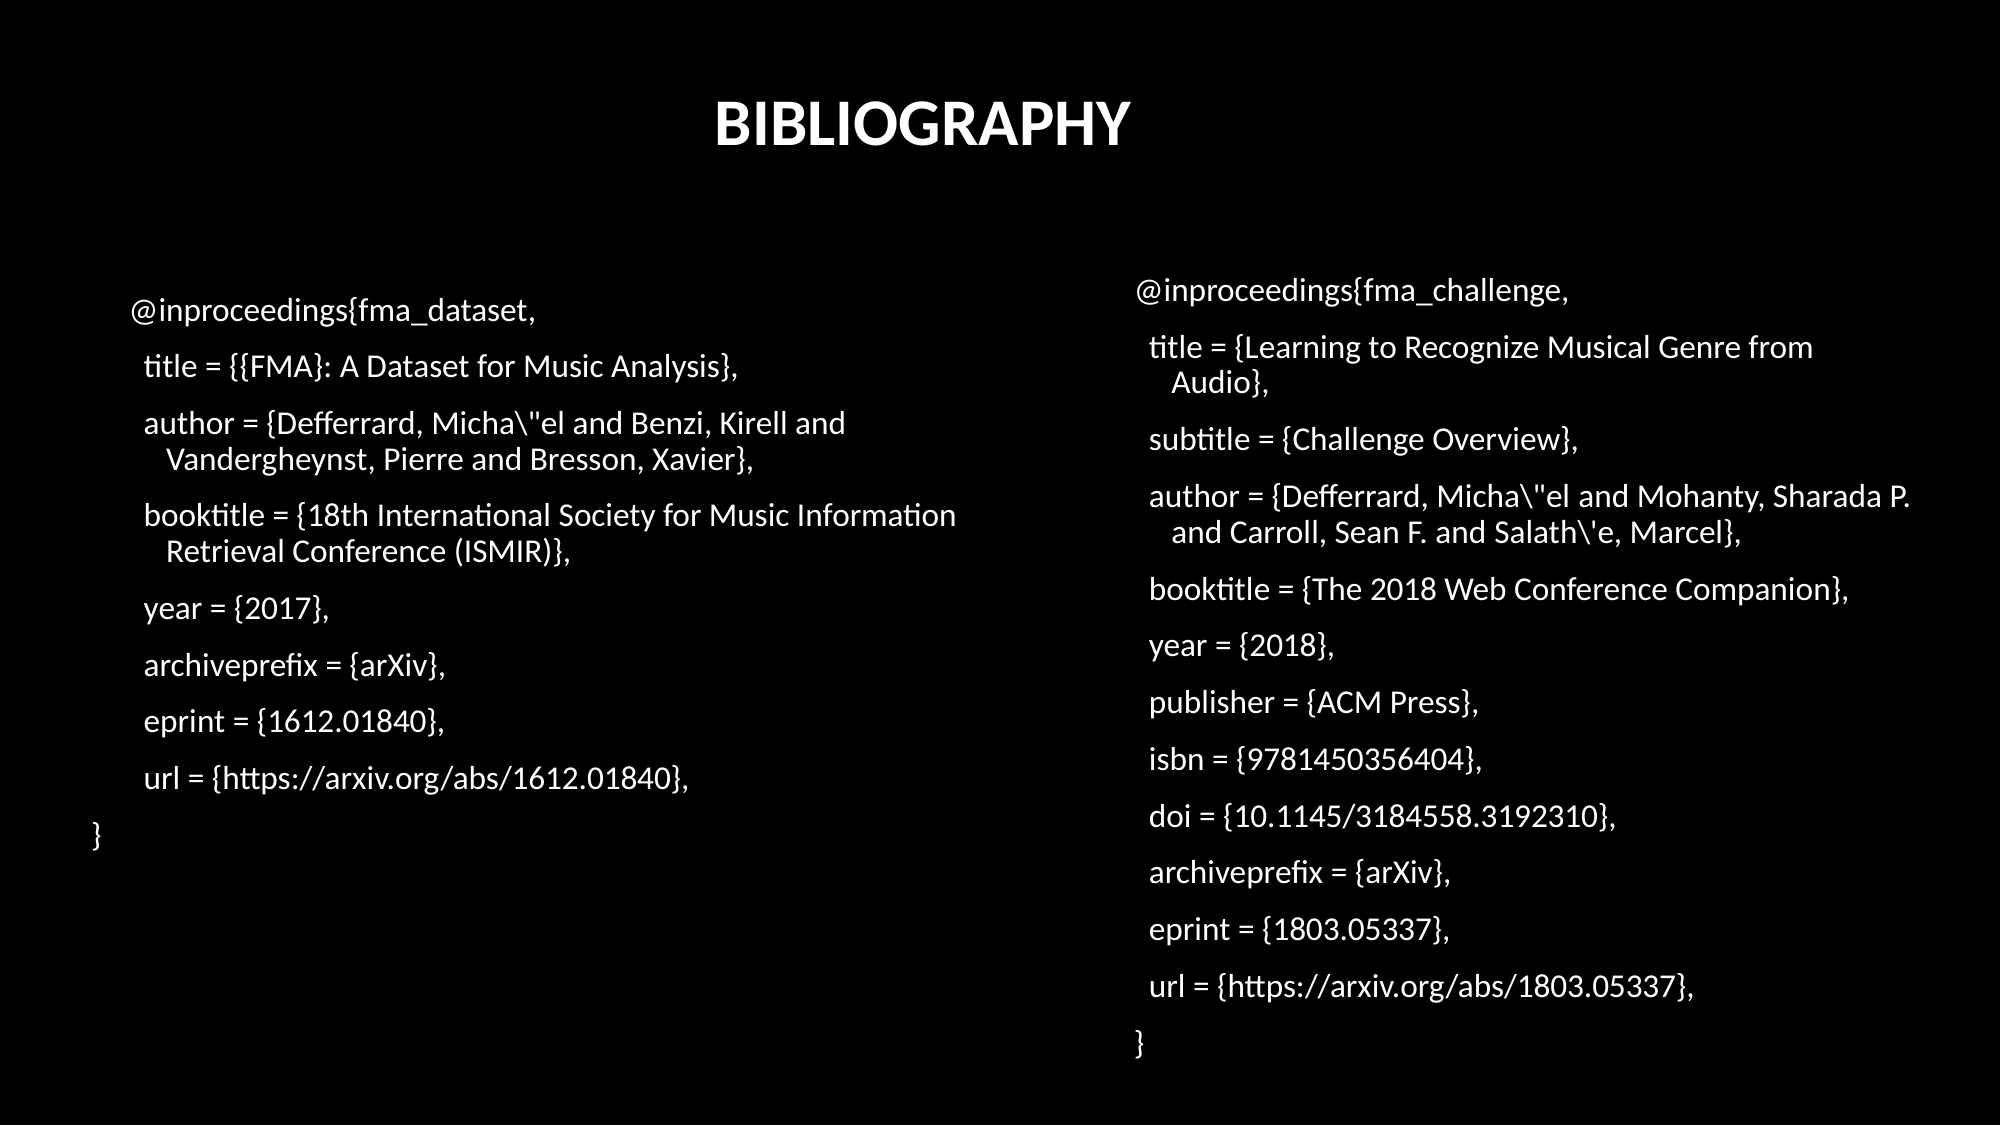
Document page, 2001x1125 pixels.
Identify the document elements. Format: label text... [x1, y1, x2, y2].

list @inproceedings{fma_dataset, title = {{FMA}: A Dataset for Music Analysis}, author = {Defferrard, Micha\"el and Benzi, Kirell and Vandergheynst, Pierre and Bresson, Xavier}, booktitle = {18th International Society for Music Information Retrieval Conference (ISMIR)}, year = {2017}, archiveprefix = {arXiv}, eprint = {1612.01840}, url = {https://arxiv.org/abs/1612.01840}, } [76, 167, 1000, 1026]
text_box @inproceedings{fma_challenge, title = {Learning to Recognize Musical Genre from Audio}, subtitle = {Challenge Overview}, author = {Defferrard, Micha\"el and Mohanty, Sharada P. and Carroll, Sean F. and Salath\'e, Marcel}, booktitle = {The 2018 Web Conference Companion}, year = {2018}, publisher = {ACM Press}, isbn = {9781450356404}, doi = {10.1145/3184558.3192310}, archiveprefix = {arXiv}, eprint = {1803.05337}, url = {https://arxiv.org/abs/1803.05337}, } [1118, 265, 1930, 1078]
text_box BIBLIOGRAPHY [544, 71, 1303, 168]
